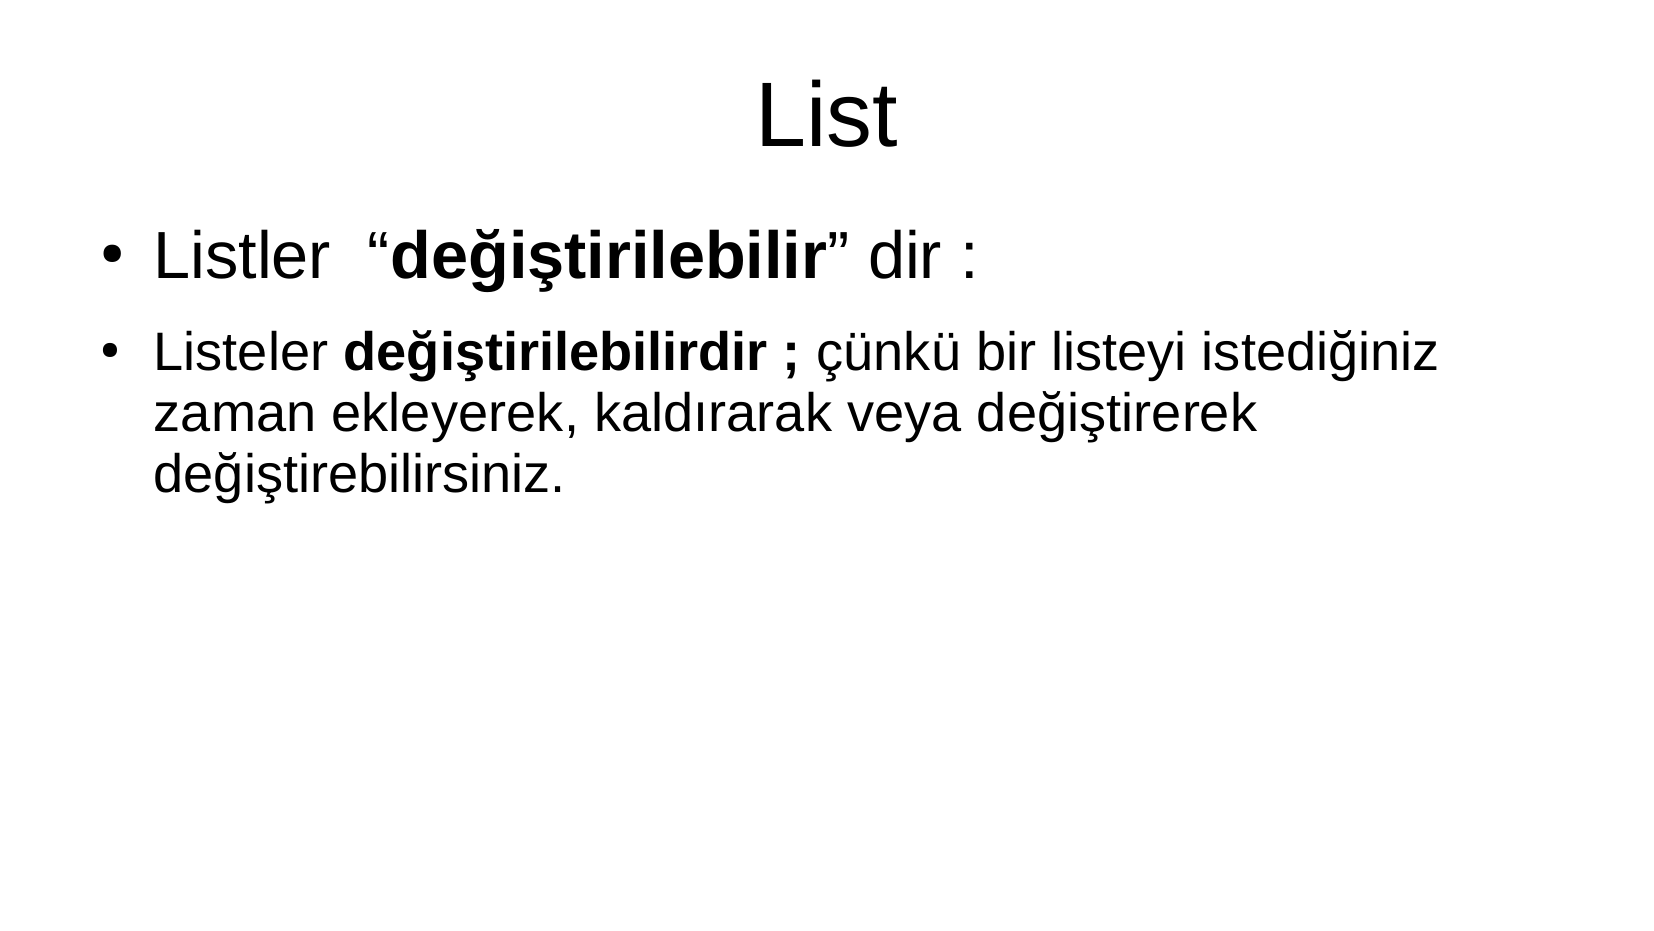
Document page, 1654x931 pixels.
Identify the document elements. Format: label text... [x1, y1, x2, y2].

title List [82, 37, 1571, 193]
list Listler “değiştirilebilir” dir : Listeler değiştirilebilirdir ; çünkü bir listeyi istediğiniz zaman ekleyerek, kaldırarak veya değiştirerek değiştirebilirsiniz. [82, 217, 1571, 758]
